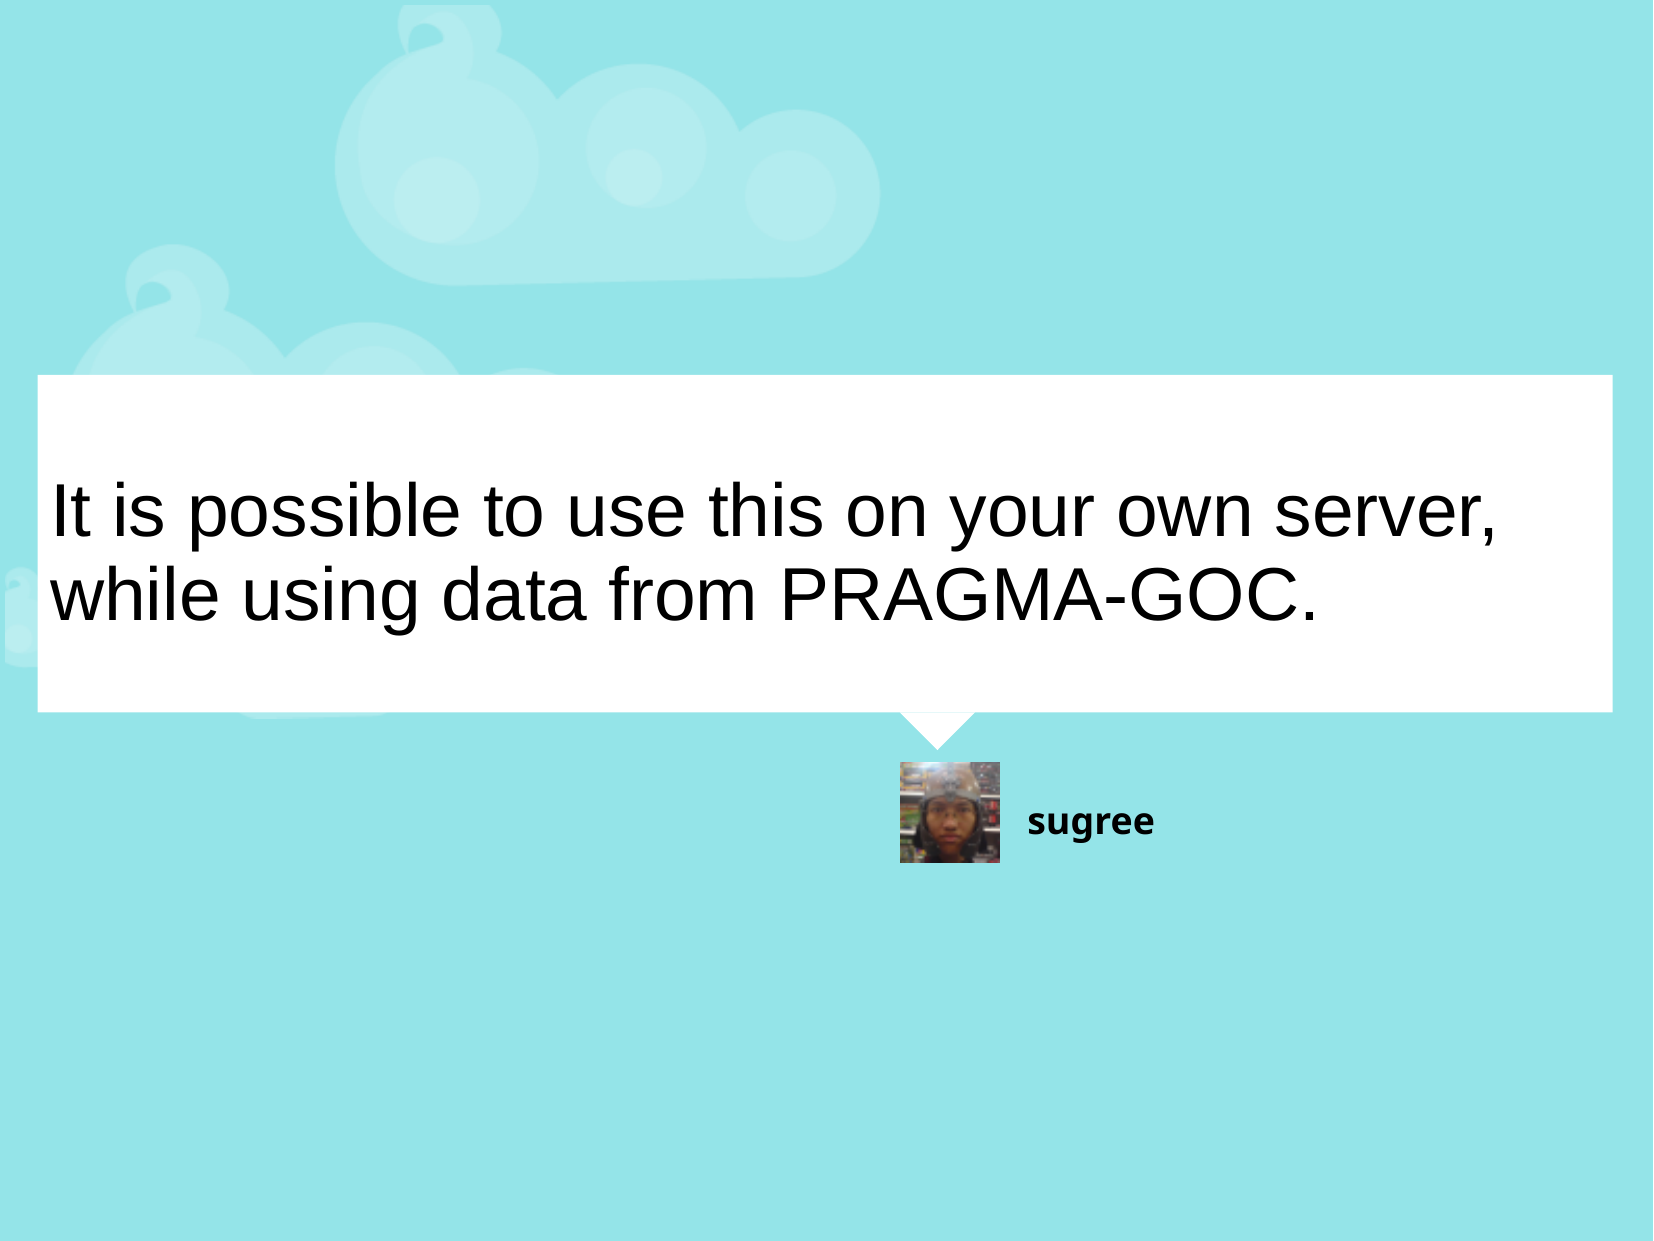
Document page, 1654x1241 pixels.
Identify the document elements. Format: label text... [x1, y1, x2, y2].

picture [900, 762, 1000, 863]
title It is possible to use this on your own server, while using data from PRAGMA-GOC. [49, 400, 1576, 706]
picture [5, 5, 894, 719]
